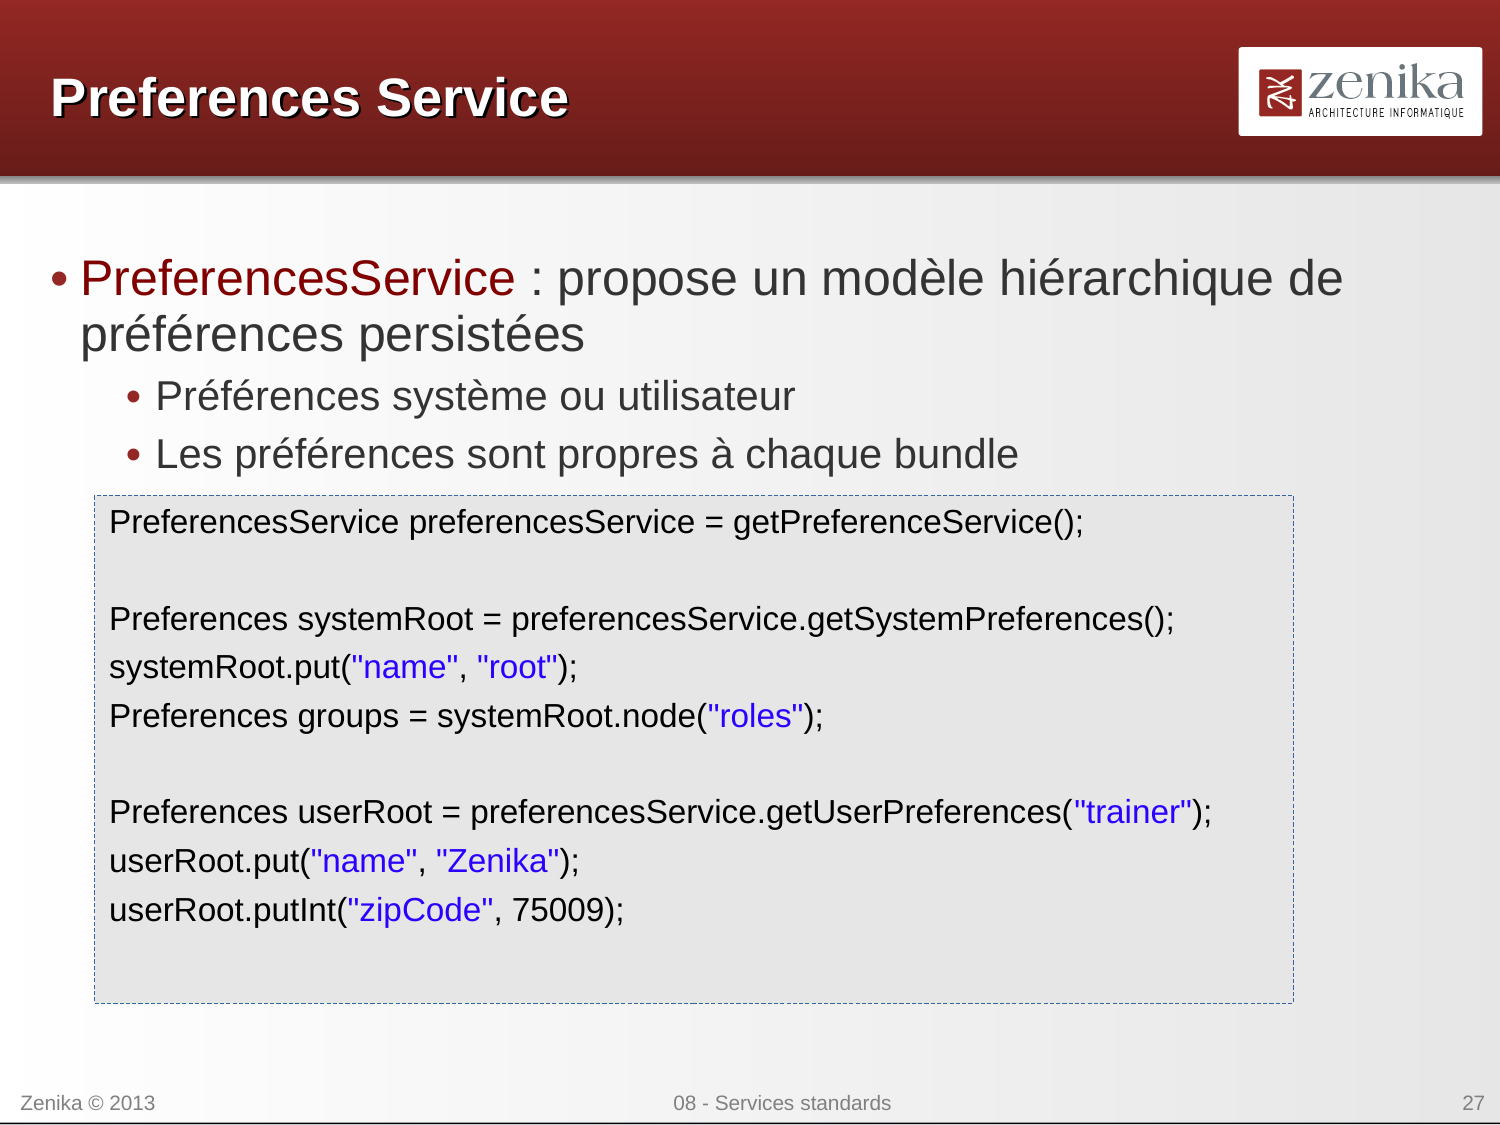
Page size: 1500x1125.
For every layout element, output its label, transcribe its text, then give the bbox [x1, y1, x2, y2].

picture [1257, 58, 1464, 125]
list PreferencesService preferencesService = getPreferenceService(); Preferences systemRoot = preferencesService.getSystemPreferences(); systemRoot.put("name", "root"); Preferences groups = systemRoot.node("roles"); Preferences userRoot = preferencesService.getUserPreferences("trainer"); userRoot.put("name", "Zenika"); userRoot.putInt("zipCode", 75009); [94, 495, 1294, 1004]
title Preferences Service [50, 22, 1206, 172]
list PreferencesService : propose un modèle hiérarchique de préférences persistées Préférences système ou utilisateur Les préférences sont propres à chaque bundle [50, 249, 1435, 1064]
